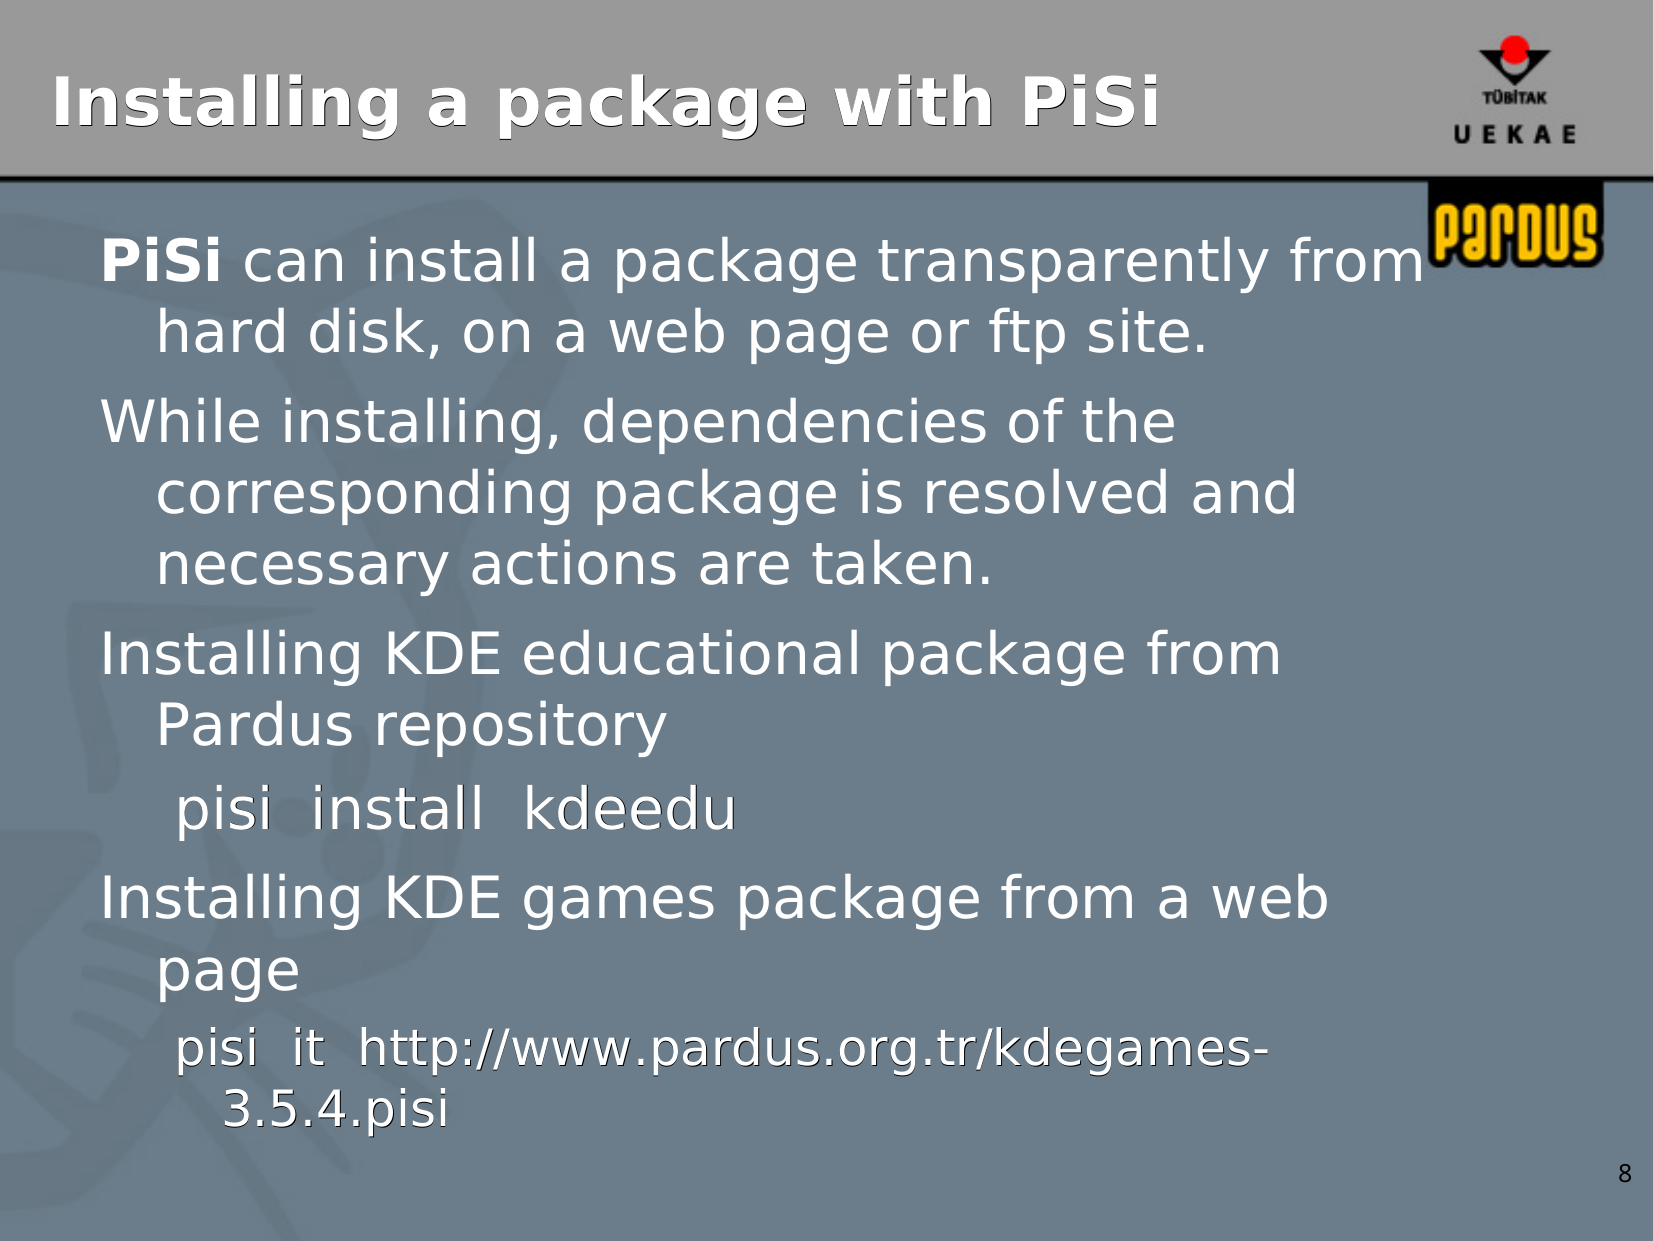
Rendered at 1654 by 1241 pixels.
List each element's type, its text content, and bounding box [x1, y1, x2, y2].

title Installing a package with PiSi [35, 43, 1449, 158]
picture [0, 0, 1654, 1241]
list PiSi can install a package transparently from hard disk, on a web page or ftp site. While installing, dependencies of the corresponding package is resolved and necessary actions are taken. Installing KDE educational package from Pardus repository pisi install kdeedu Installing KDE games package from a web page pisi it http://www.pardus.org.tr/kdegames-3.5.4.pisi [84, 216, 1460, 1143]
